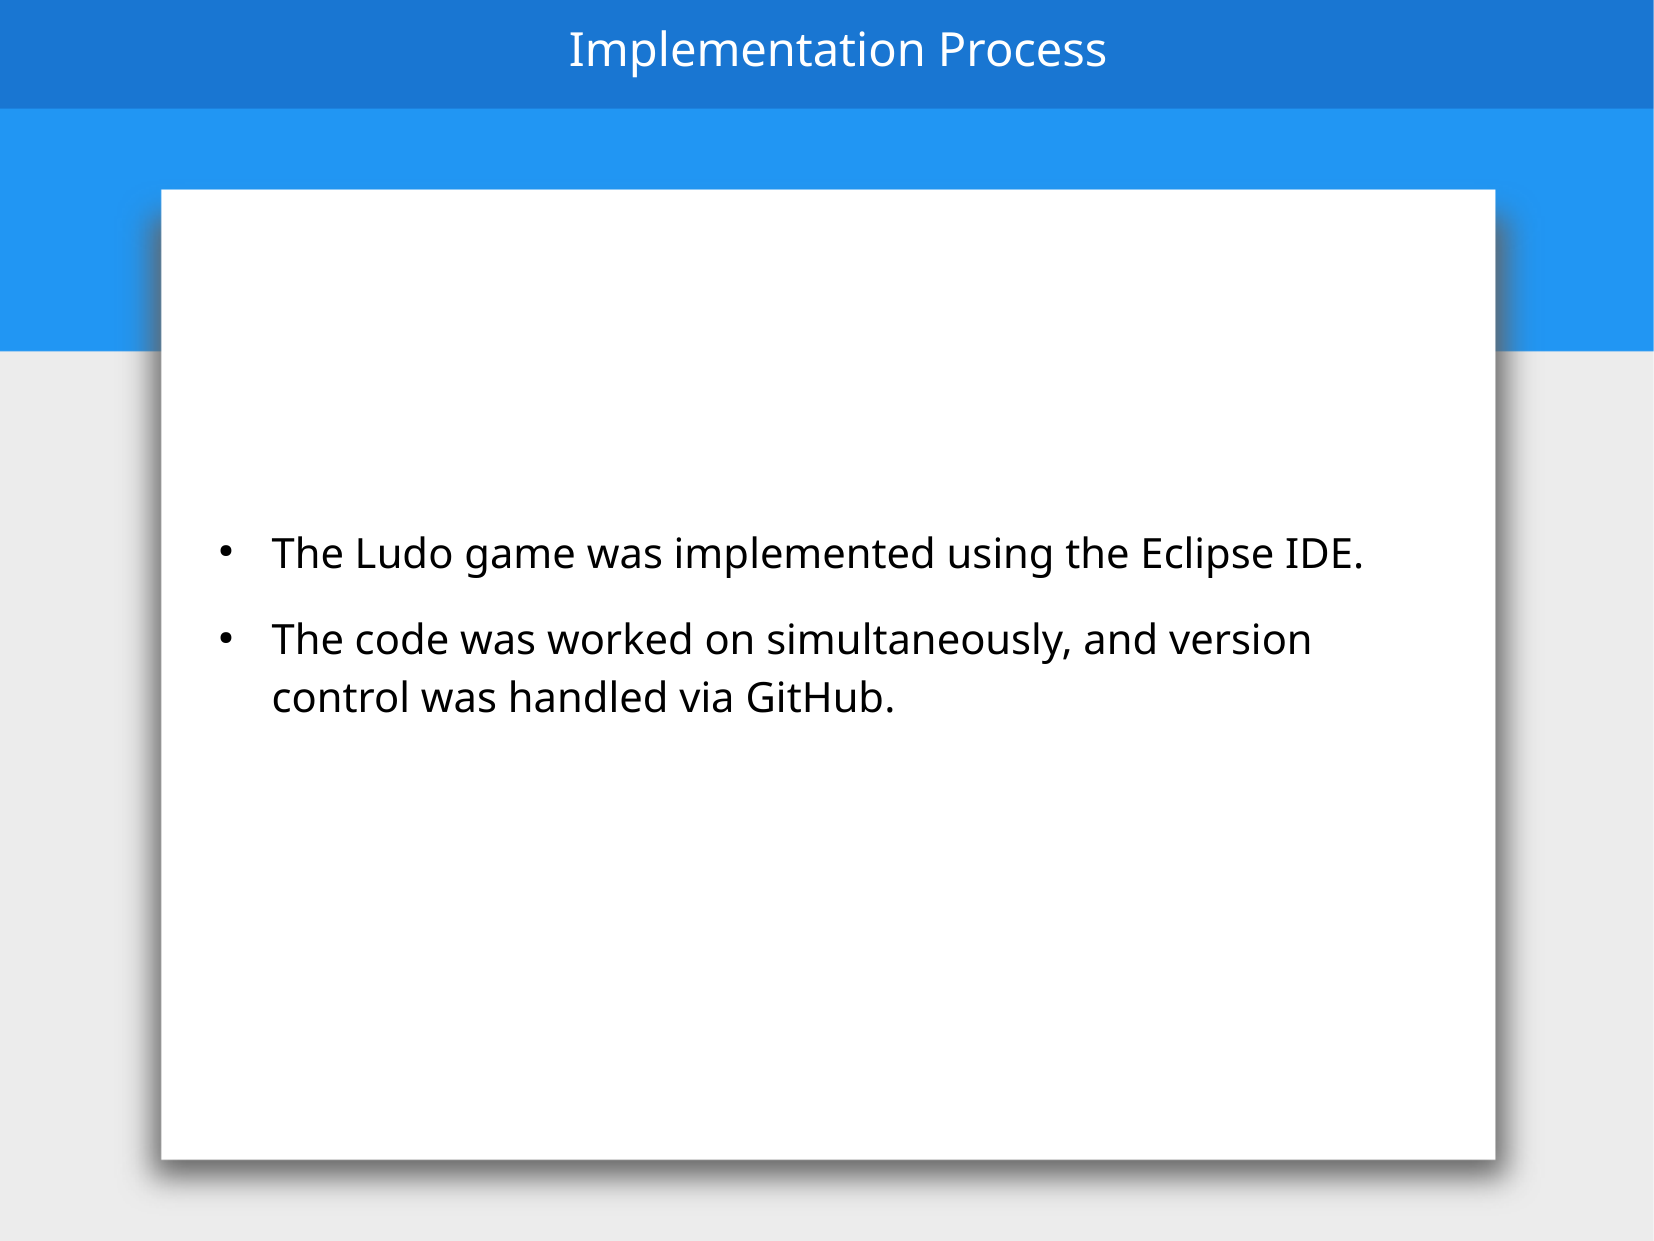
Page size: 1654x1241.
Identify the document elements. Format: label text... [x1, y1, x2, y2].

list The Ludo game was implemented using the Eclipse IDE. The code was worked on simultaneously, and version control was handled via GitHub. [200, 212, 1453, 1123]
title Implementation Process [94, 13, 1583, 83]
picture [0, 0, 1654, 1241]
